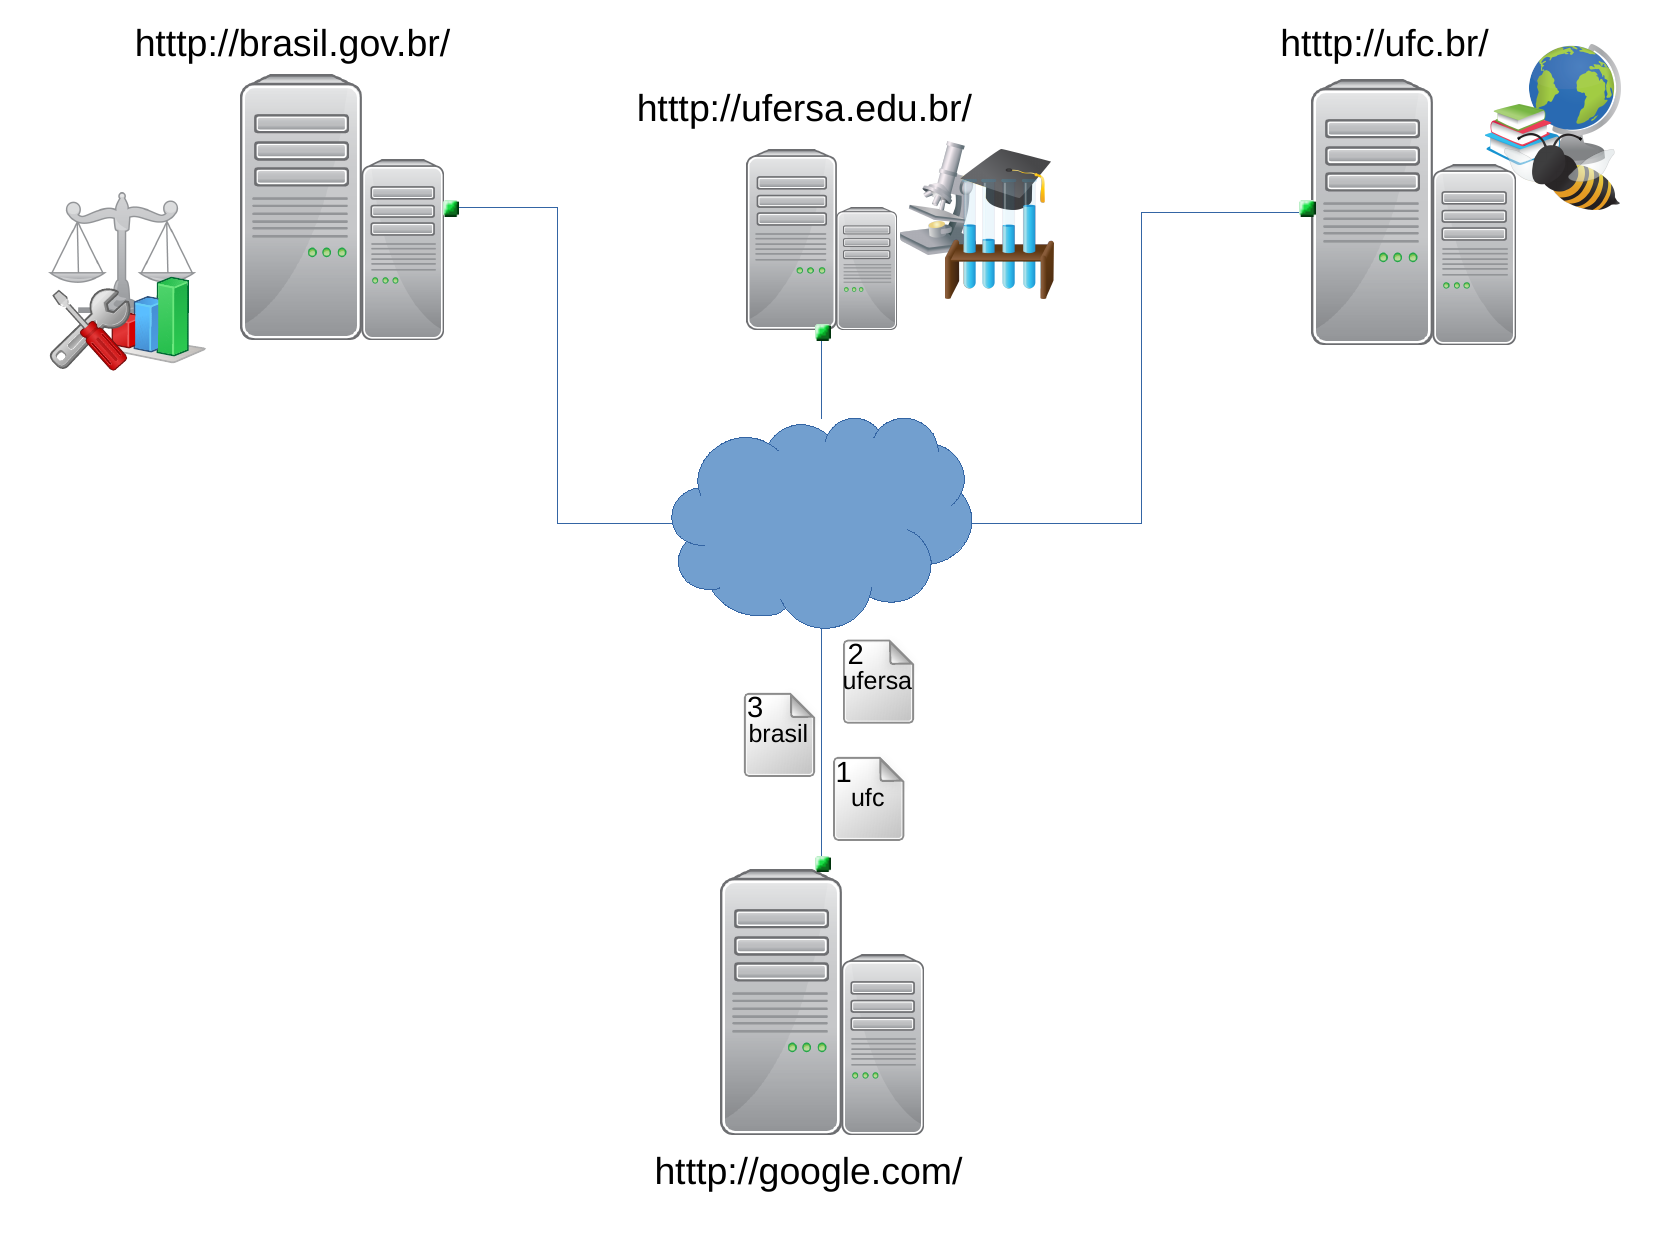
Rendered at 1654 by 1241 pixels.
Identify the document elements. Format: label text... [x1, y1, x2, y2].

picture [720, 856, 924, 1136]
picture [240, 74, 459, 341]
picture [1299, 44, 1621, 346]
text_box htttp://ufersa.edu.br/ [622, 79, 988, 137]
picture [725, 628, 931, 851]
text_box 2 [832, 630, 879, 679]
text_box 1 [820, 749, 867, 797]
picture [746, 149, 897, 341]
picture [45, 192, 211, 376]
text_box [671, 418, 972, 629]
picture [900, 141, 1054, 299]
text_box htttp://google.com/ [639, 1142, 978, 1200]
text_box htttp://brasil.gov.br/ [120, 15, 466, 72]
text_box 3 [732, 684, 779, 732]
text_box htttp://ufc.br/ [1265, 15, 1505, 72]
